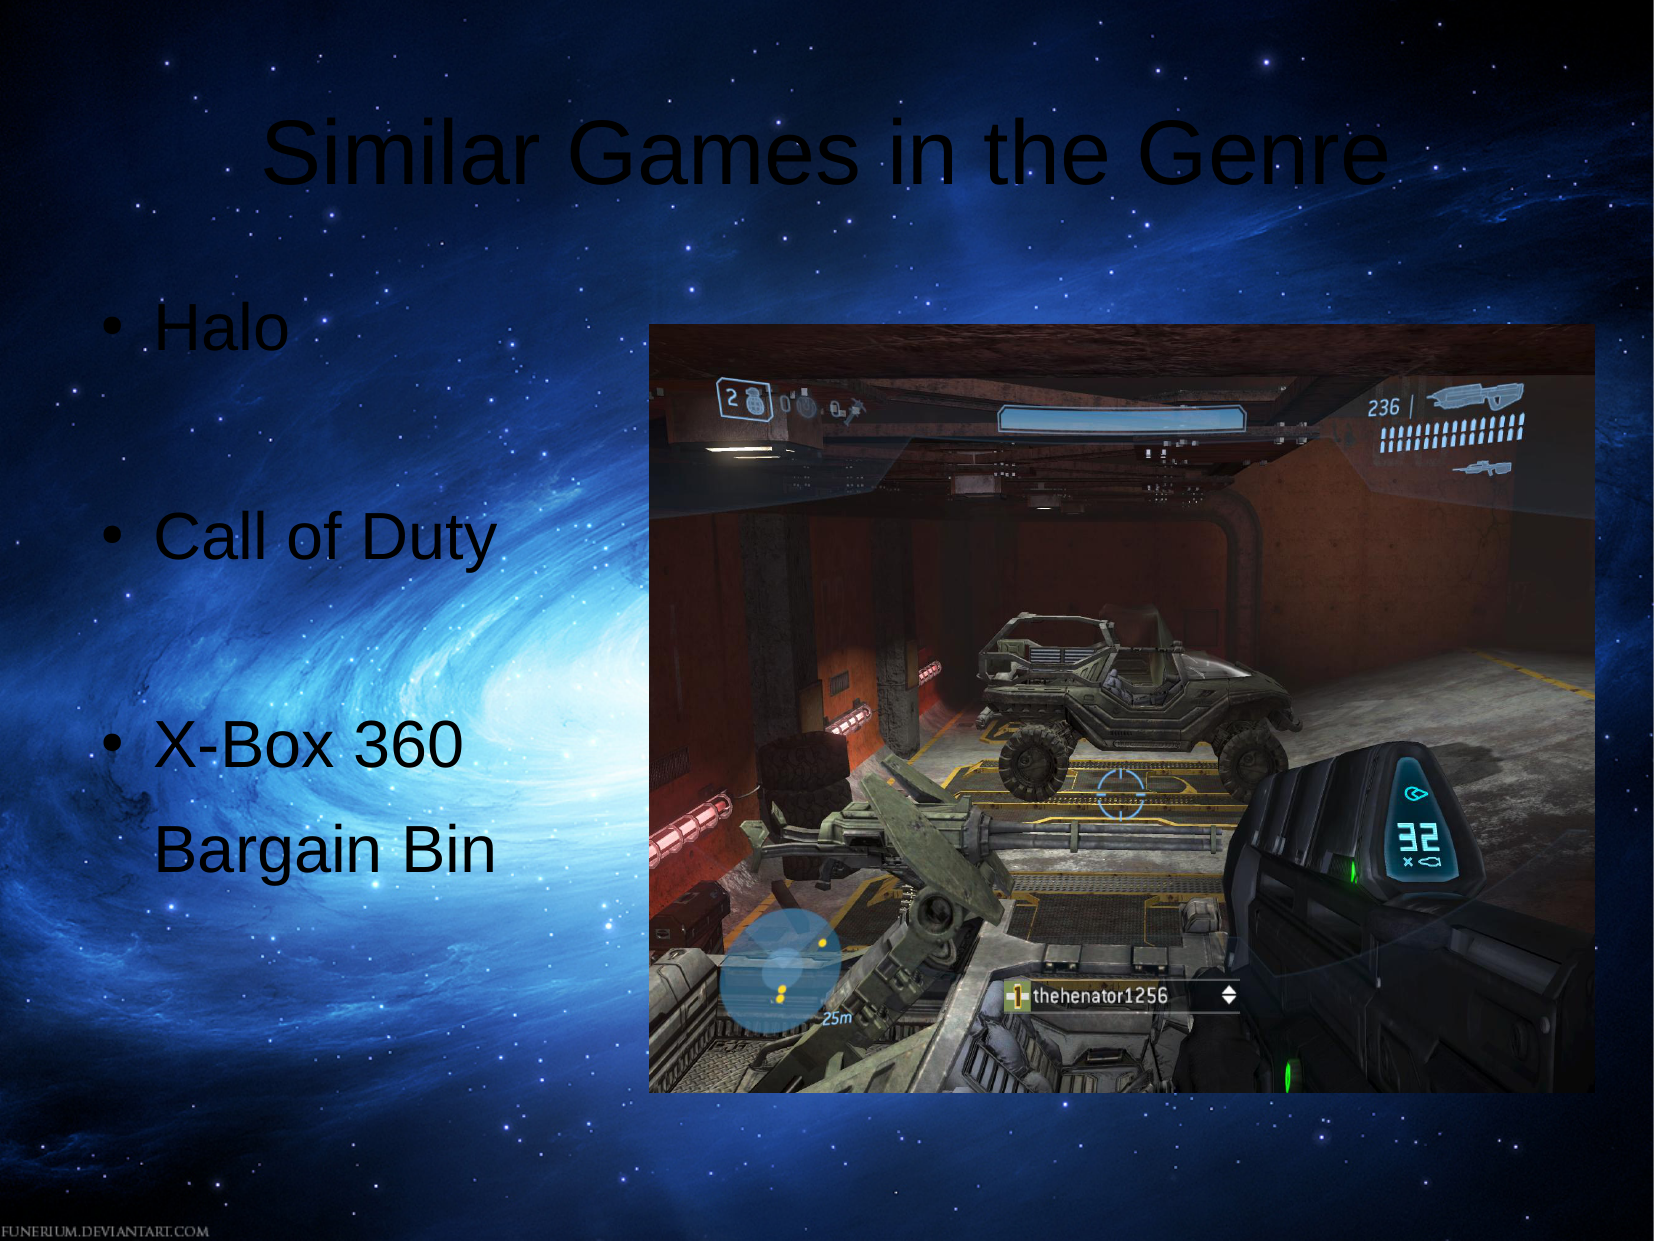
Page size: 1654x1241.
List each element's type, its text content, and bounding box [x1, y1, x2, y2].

title Similar Games in the Genre [82, 49, 1571, 257]
picture [0, 0, 1654, 1241]
list Halo Call of Duty X-Box 360 Bargain Bin [82, 290, 1571, 1010]
